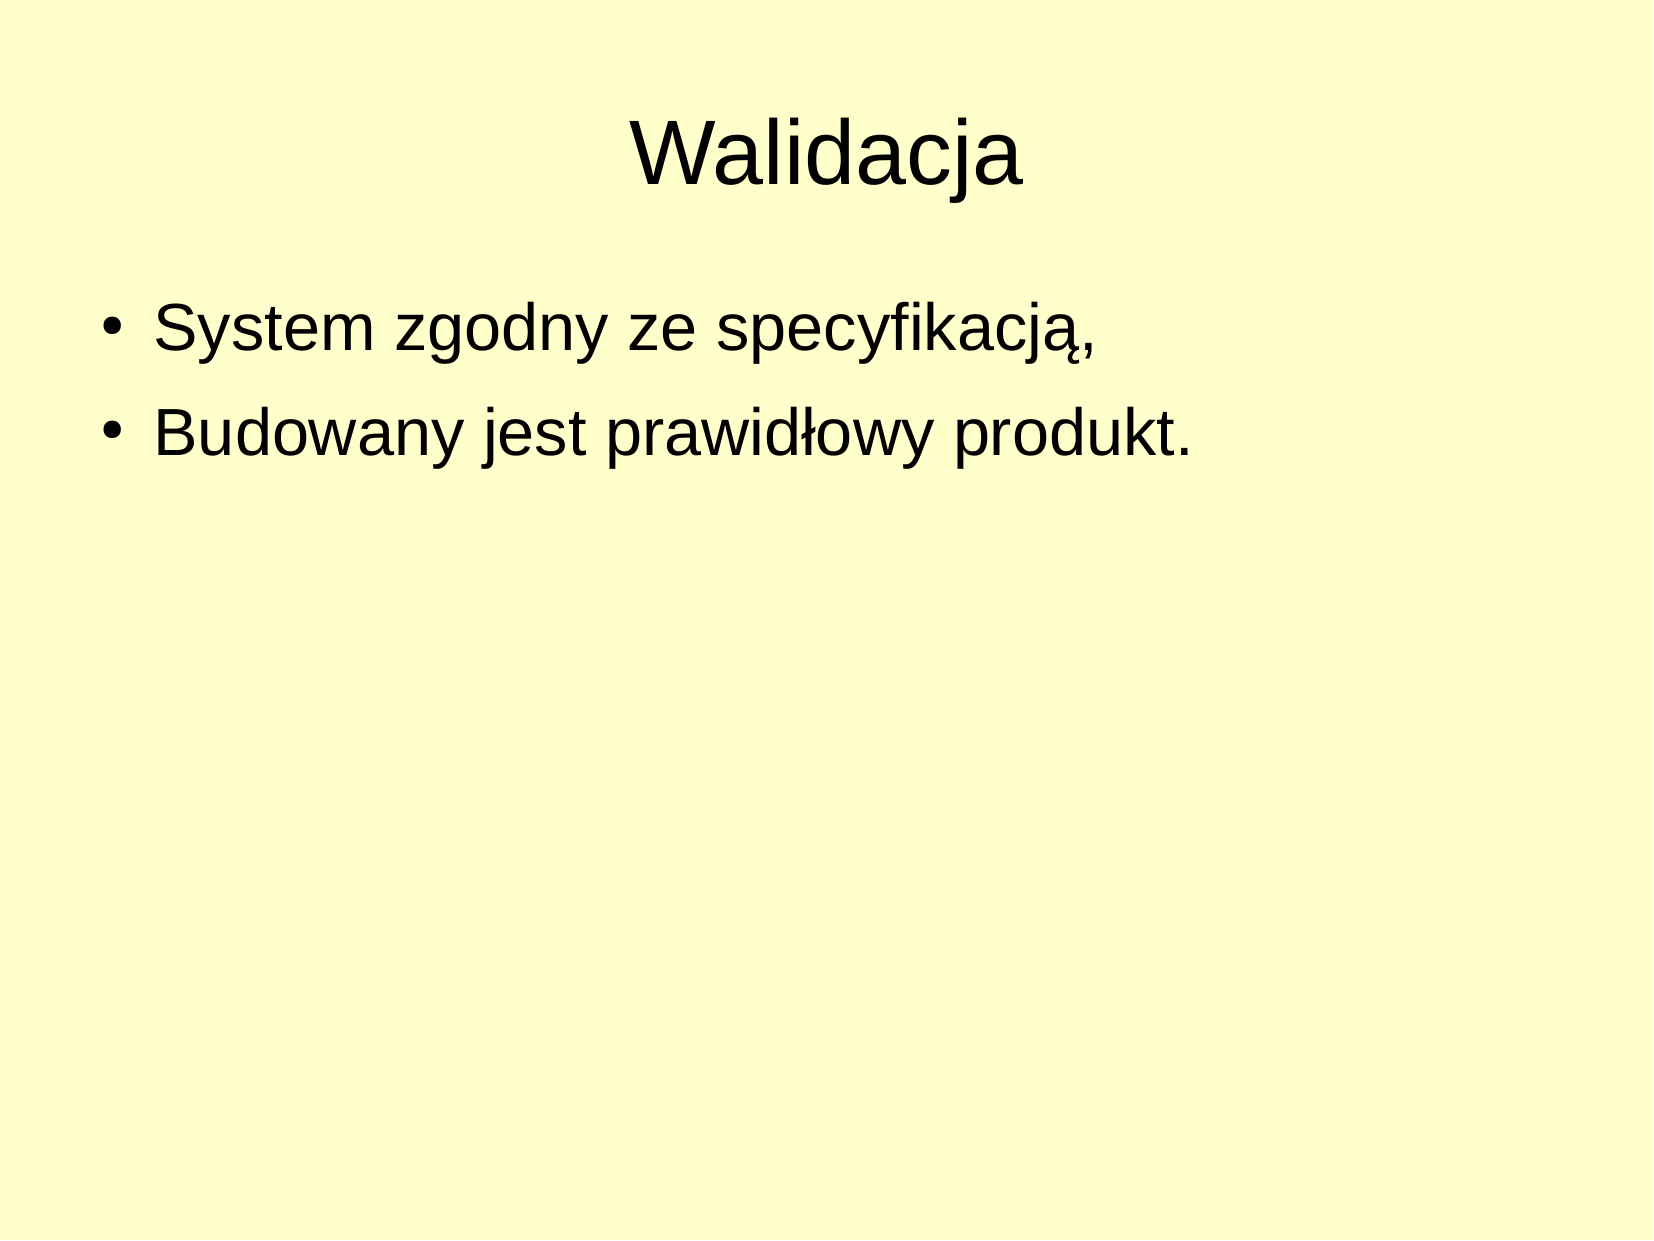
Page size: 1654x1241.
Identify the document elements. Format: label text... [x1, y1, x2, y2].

list System zgodny ze specyfikacją, Budowany jest prawidłowy produkt. [82, 290, 1571, 1109]
title Walidacja [82, 49, 1571, 257]
